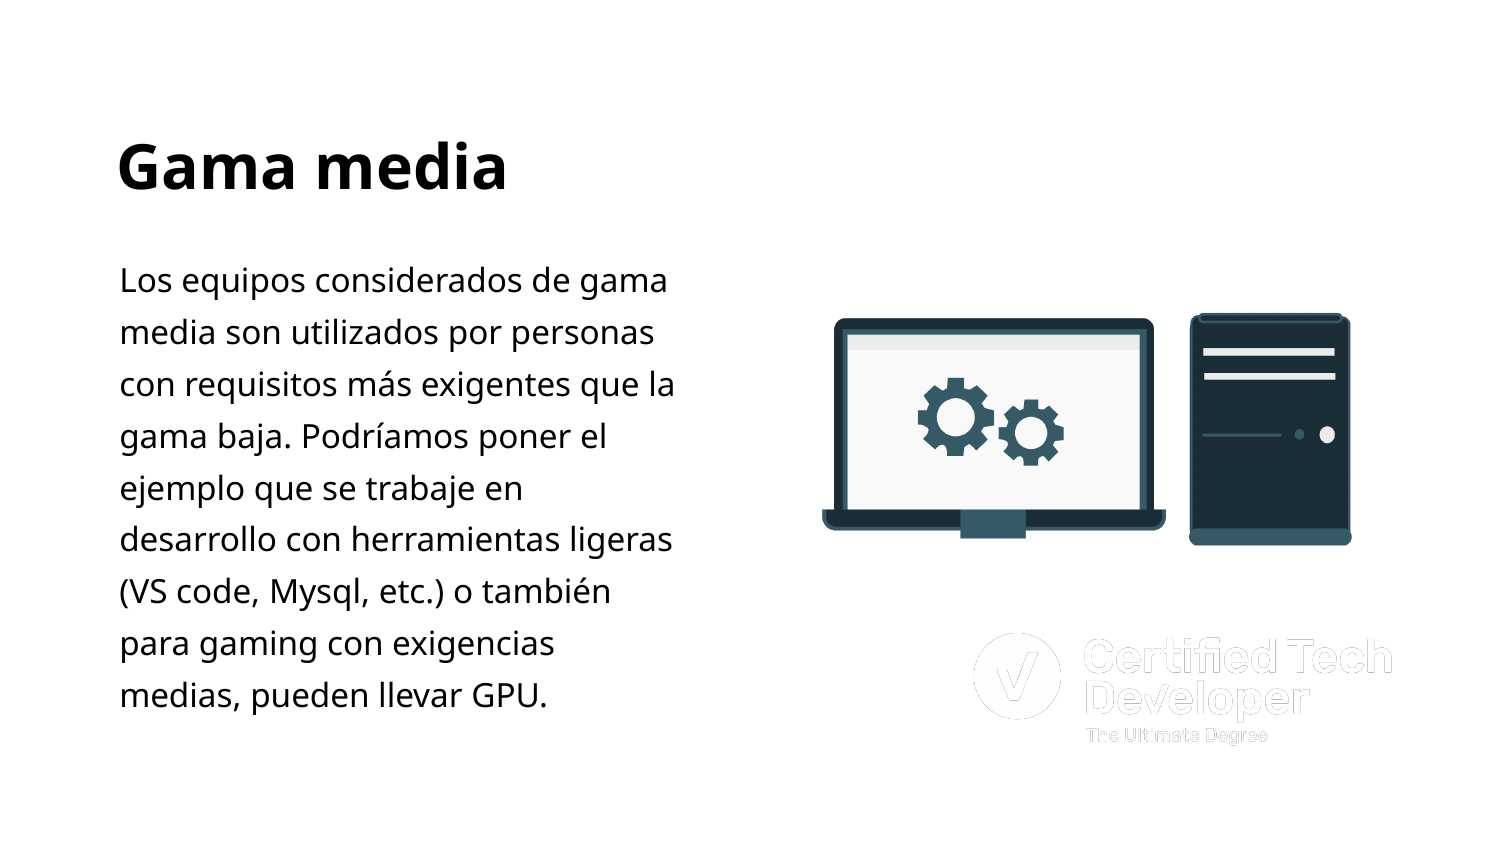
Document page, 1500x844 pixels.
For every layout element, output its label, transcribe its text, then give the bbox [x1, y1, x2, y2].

text_box Los equipos considerados de gama media son utilizados por personas con requisitos más exigentes que la gama baja. Podríamos poner el ejemplo que se trabaje en desarrollo con herramientas ligeras (VS code, Mysql, etc.) o también para gaming con exigencias medias, pueden llevar GPU. [104, 239, 698, 735]
text_box Gama media [102, 99, 1363, 240]
picture [663, 189, 1500, 778]
